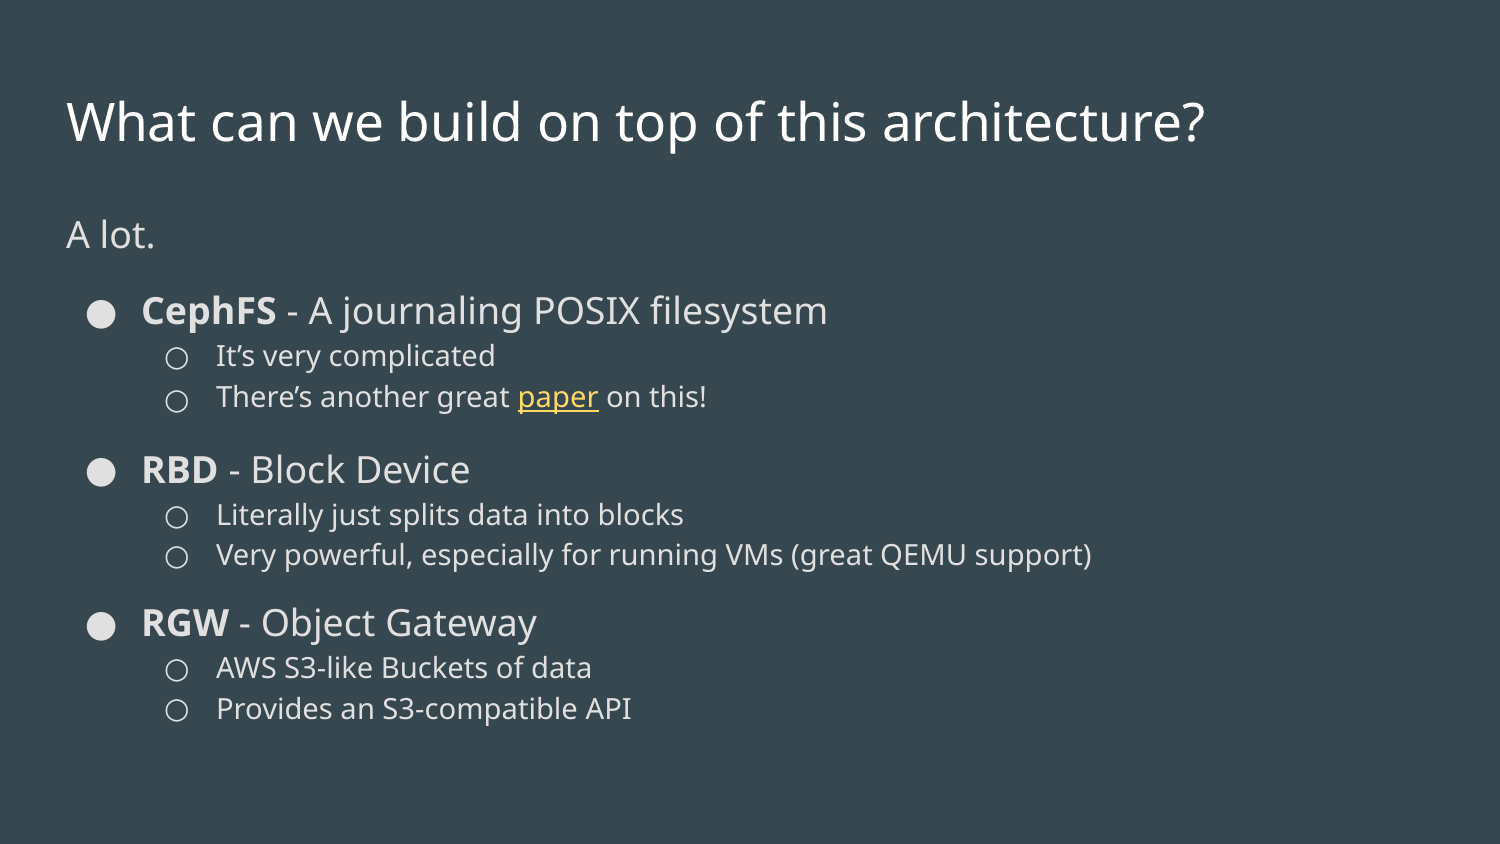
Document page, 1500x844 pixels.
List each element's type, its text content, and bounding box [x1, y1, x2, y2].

list A lot. CephFS - A journaling POSIX filesystem It’s very complicated There’s another great paper on this! RBD - Block Device Literally just splits data into blocks Very powerful, especially for running VMs (great QEMU support) RGW - Object Gateway AWS S3-like Buckets of data Provides an S3-compatible API [51, 189, 1449, 750]
title What can we build on top of this architecture? [51, 72, 1449, 167]
